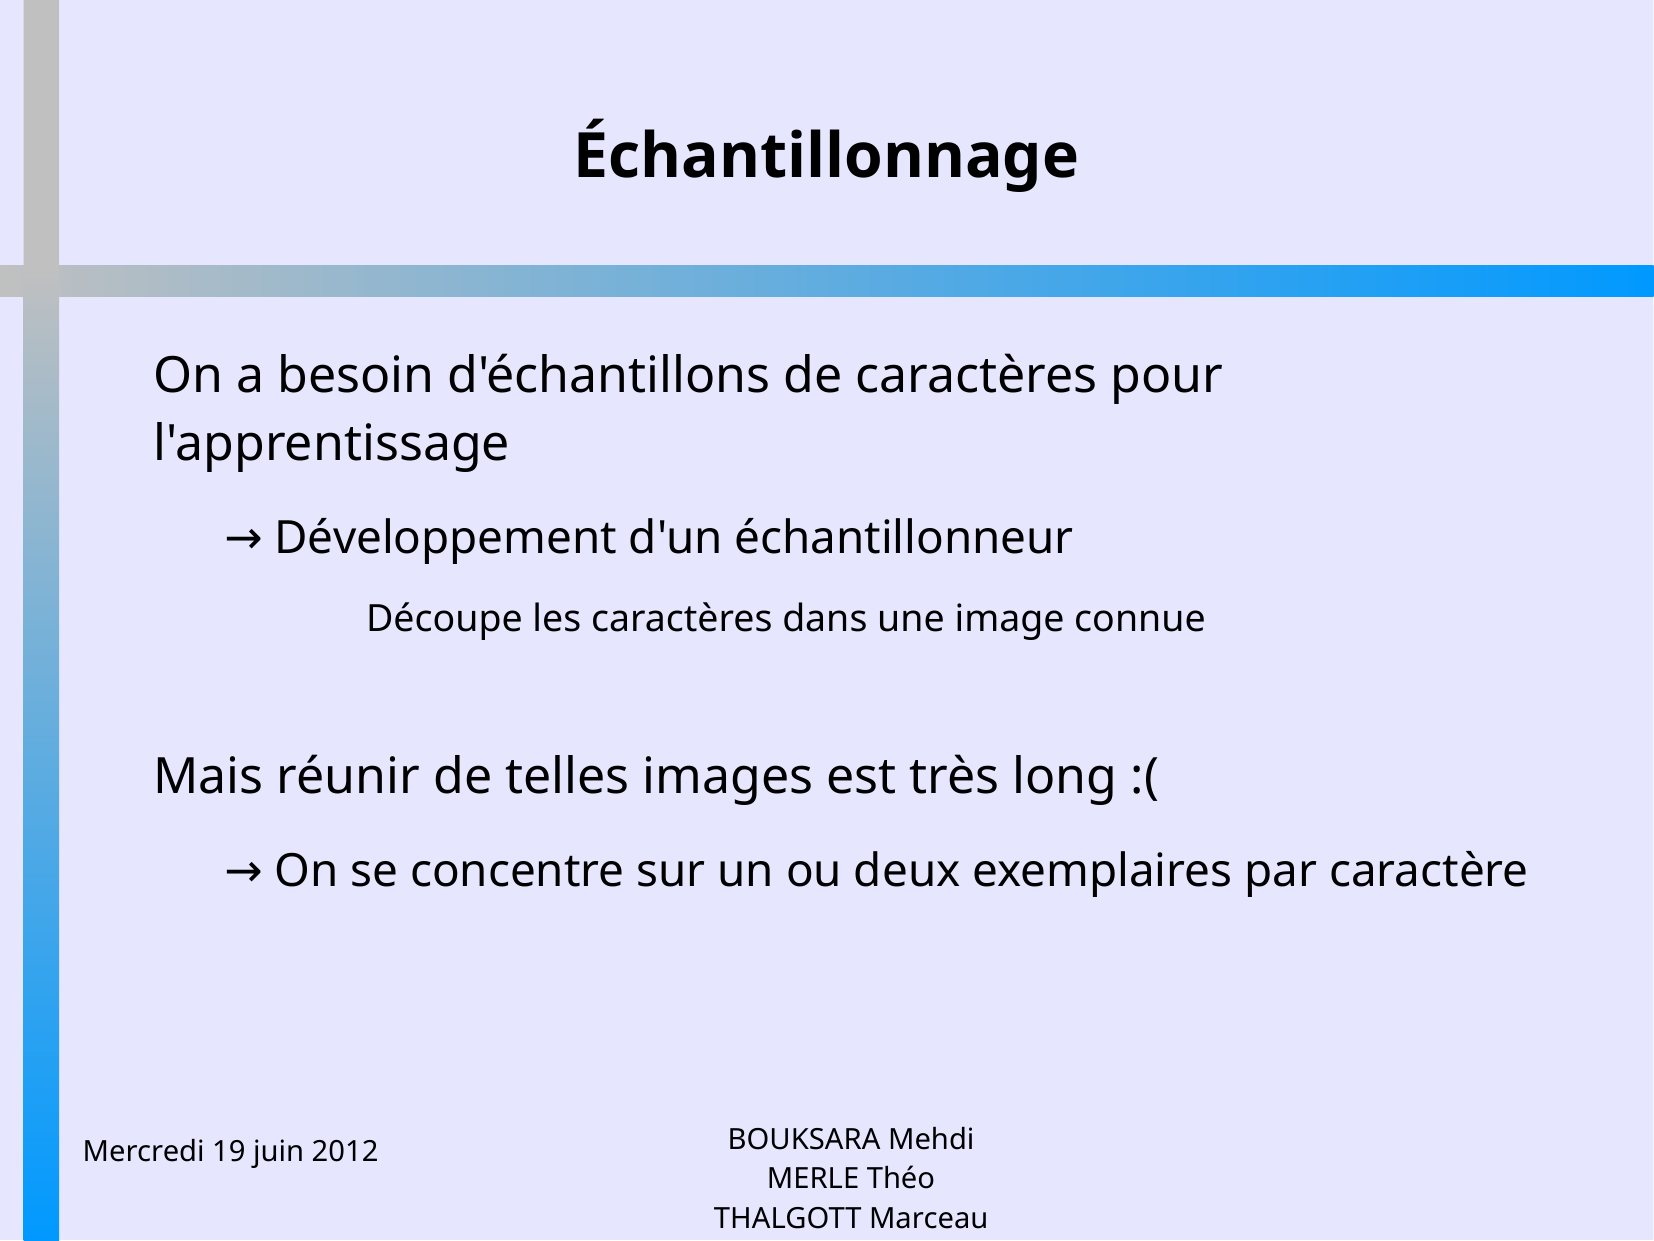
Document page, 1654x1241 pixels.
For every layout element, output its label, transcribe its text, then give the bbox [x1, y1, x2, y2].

title Échantillonnage [82, 49, 1571, 257]
list On a besoin d'échantillons de caractères pour l'apprentissage → Développement d'un échantillonneur Découpe les caractères dans une image connue Mais réunir de telles images est très long :( → On se concentre sur un ou deux exemplaires par caractère [82, 339, 1571, 1158]
